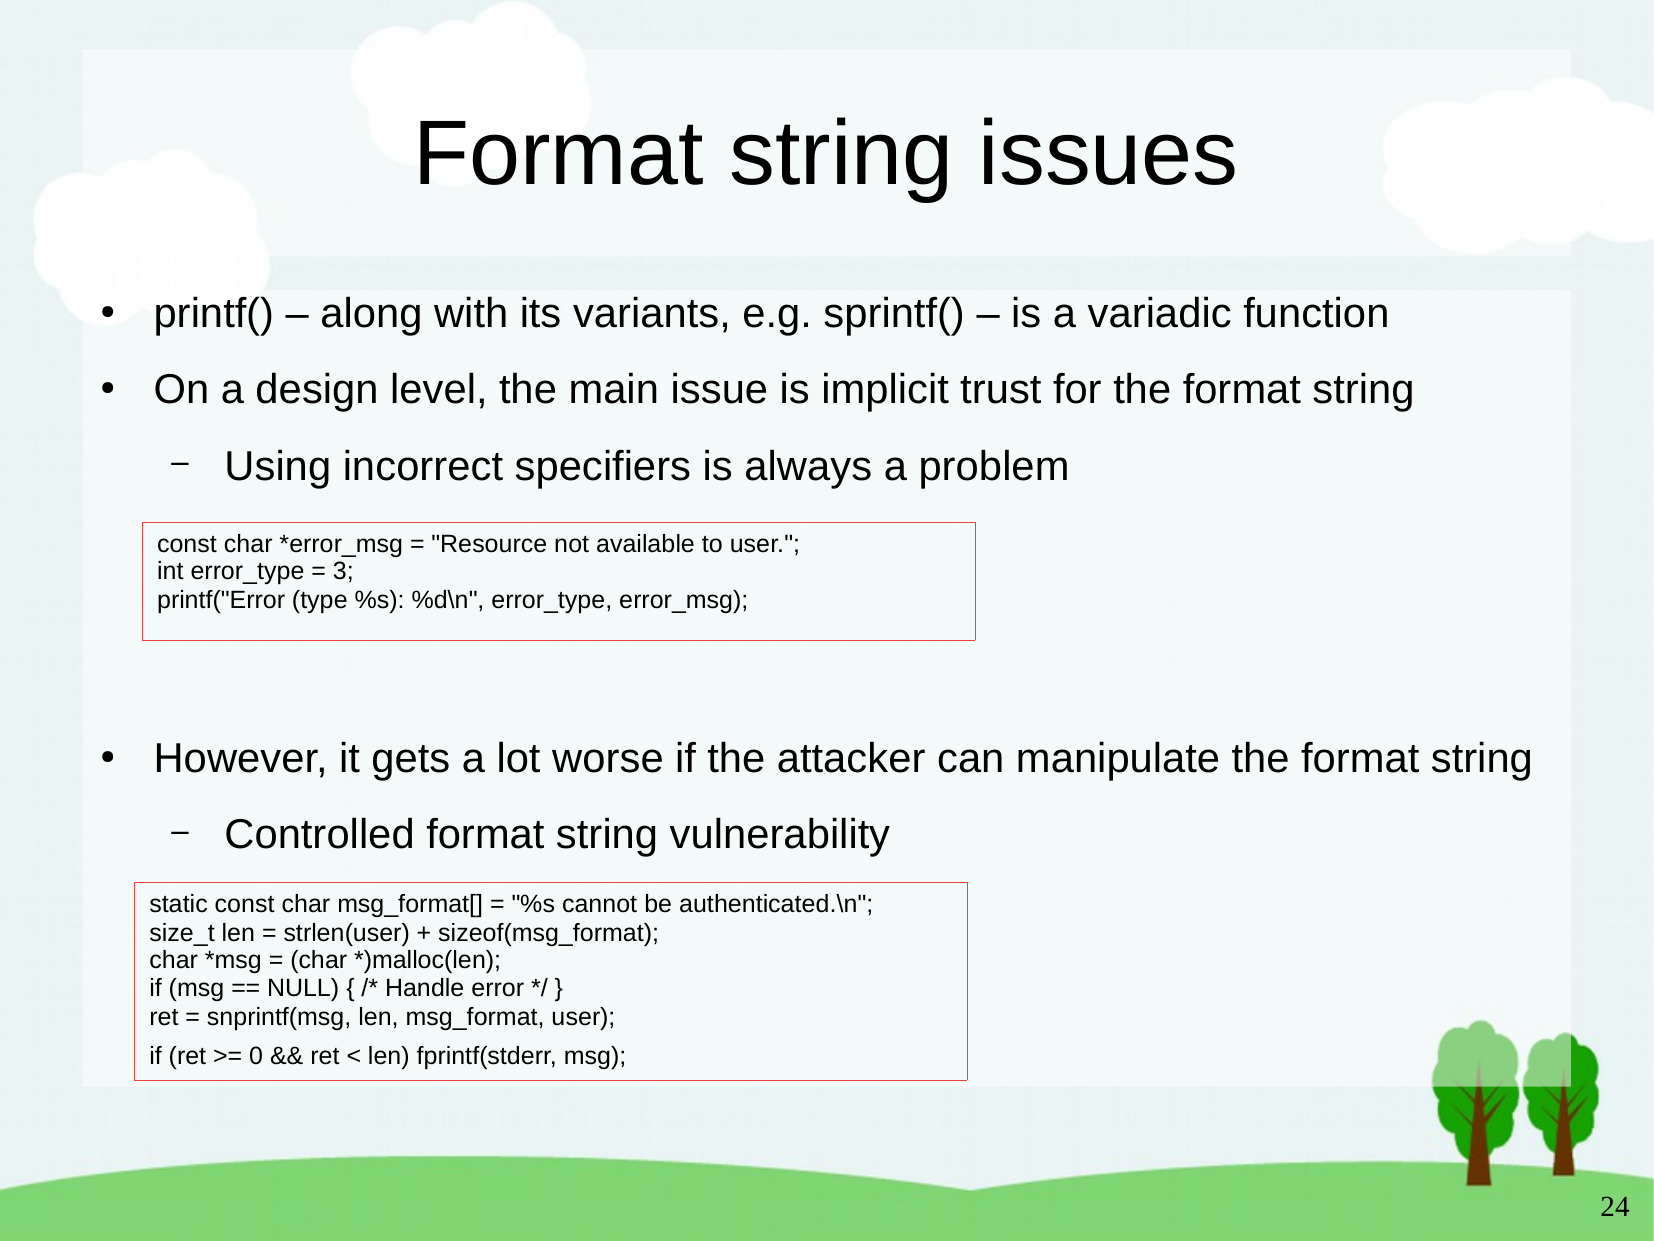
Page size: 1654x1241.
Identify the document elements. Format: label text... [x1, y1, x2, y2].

list printf() – along with its variants, e.g. sprintf() – is a variadic function On a design level, the main issue is implicit trust for the format string Using incorrect specifiers is always a problem However, it gets a lot worse if the attacker can manipulate the format string Controlled format string vulnerability [82, 290, 1571, 1087]
table_header const char *error_msg = "Resource not available to user."; int error_type = 3; printf("Error (type %s): %d\n", error_type, error_msg); [143, 523, 975, 640]
title Format string issues [82, 49, 1571, 257]
picture [0, 0, 1654, 1241]
table_header static const char msg_format[] = "%s cannot be authenticated.\n"; size_t len = strlen(user) + sizeof(msg_format); char *msg = (char *)malloc(len); if (msg == NULL) { /* Handle error */ } ret = snprintf(msg, len, msg_format, user); if (ret >= 0 && ret < len) fprintf(stderr, msg); [135, 883, 967, 1080]
